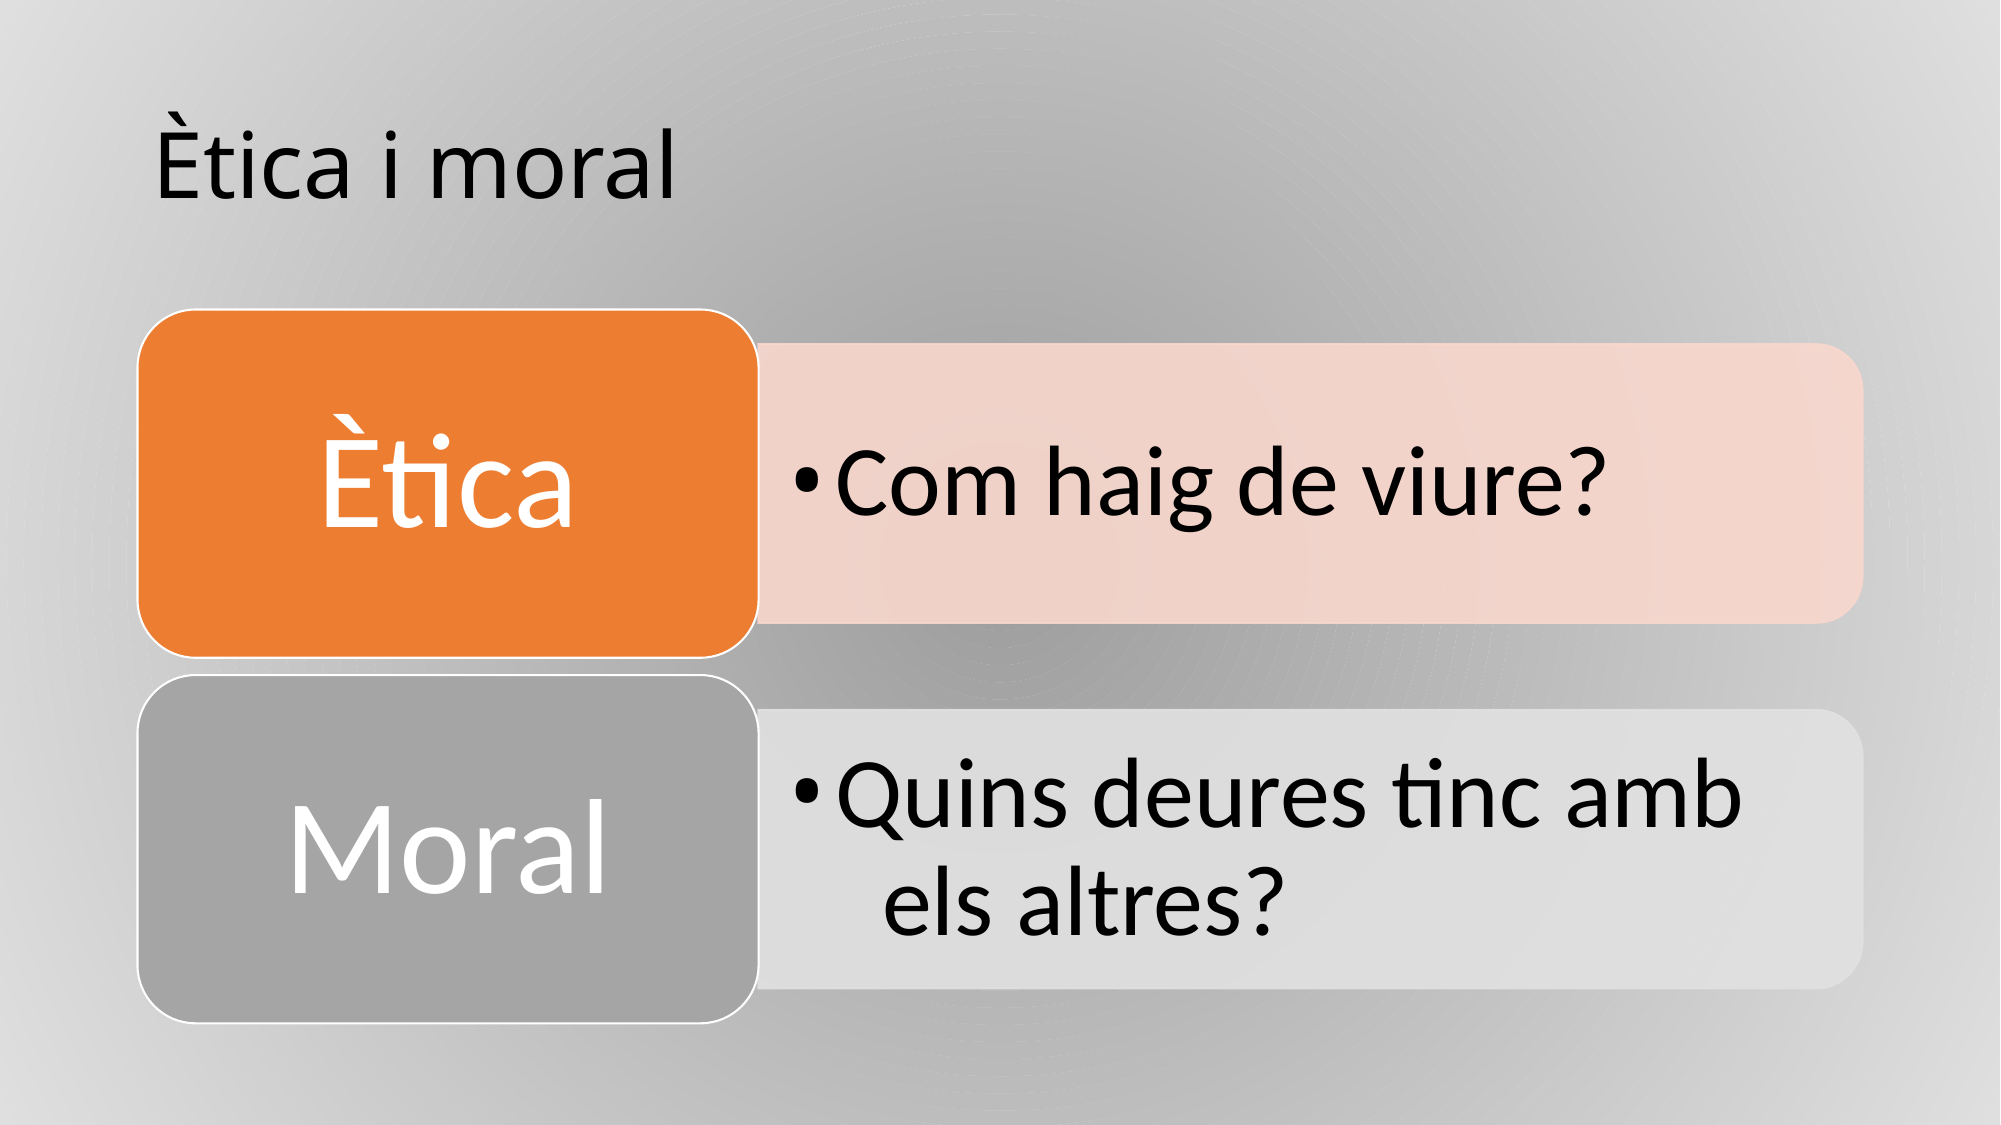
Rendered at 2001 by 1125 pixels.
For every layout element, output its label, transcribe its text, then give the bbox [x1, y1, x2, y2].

text_box [0, 0, 2000, 1125]
text_box Com haig de viure? [758, 344, 1863, 623]
text_box Ètica [137, 309, 759, 658]
title Ètica i moral [137, 59, 1863, 278]
text_box Moral [137, 675, 759, 1024]
text_box Quins deures tinc amb els altres? [758, 709, 1863, 989]
